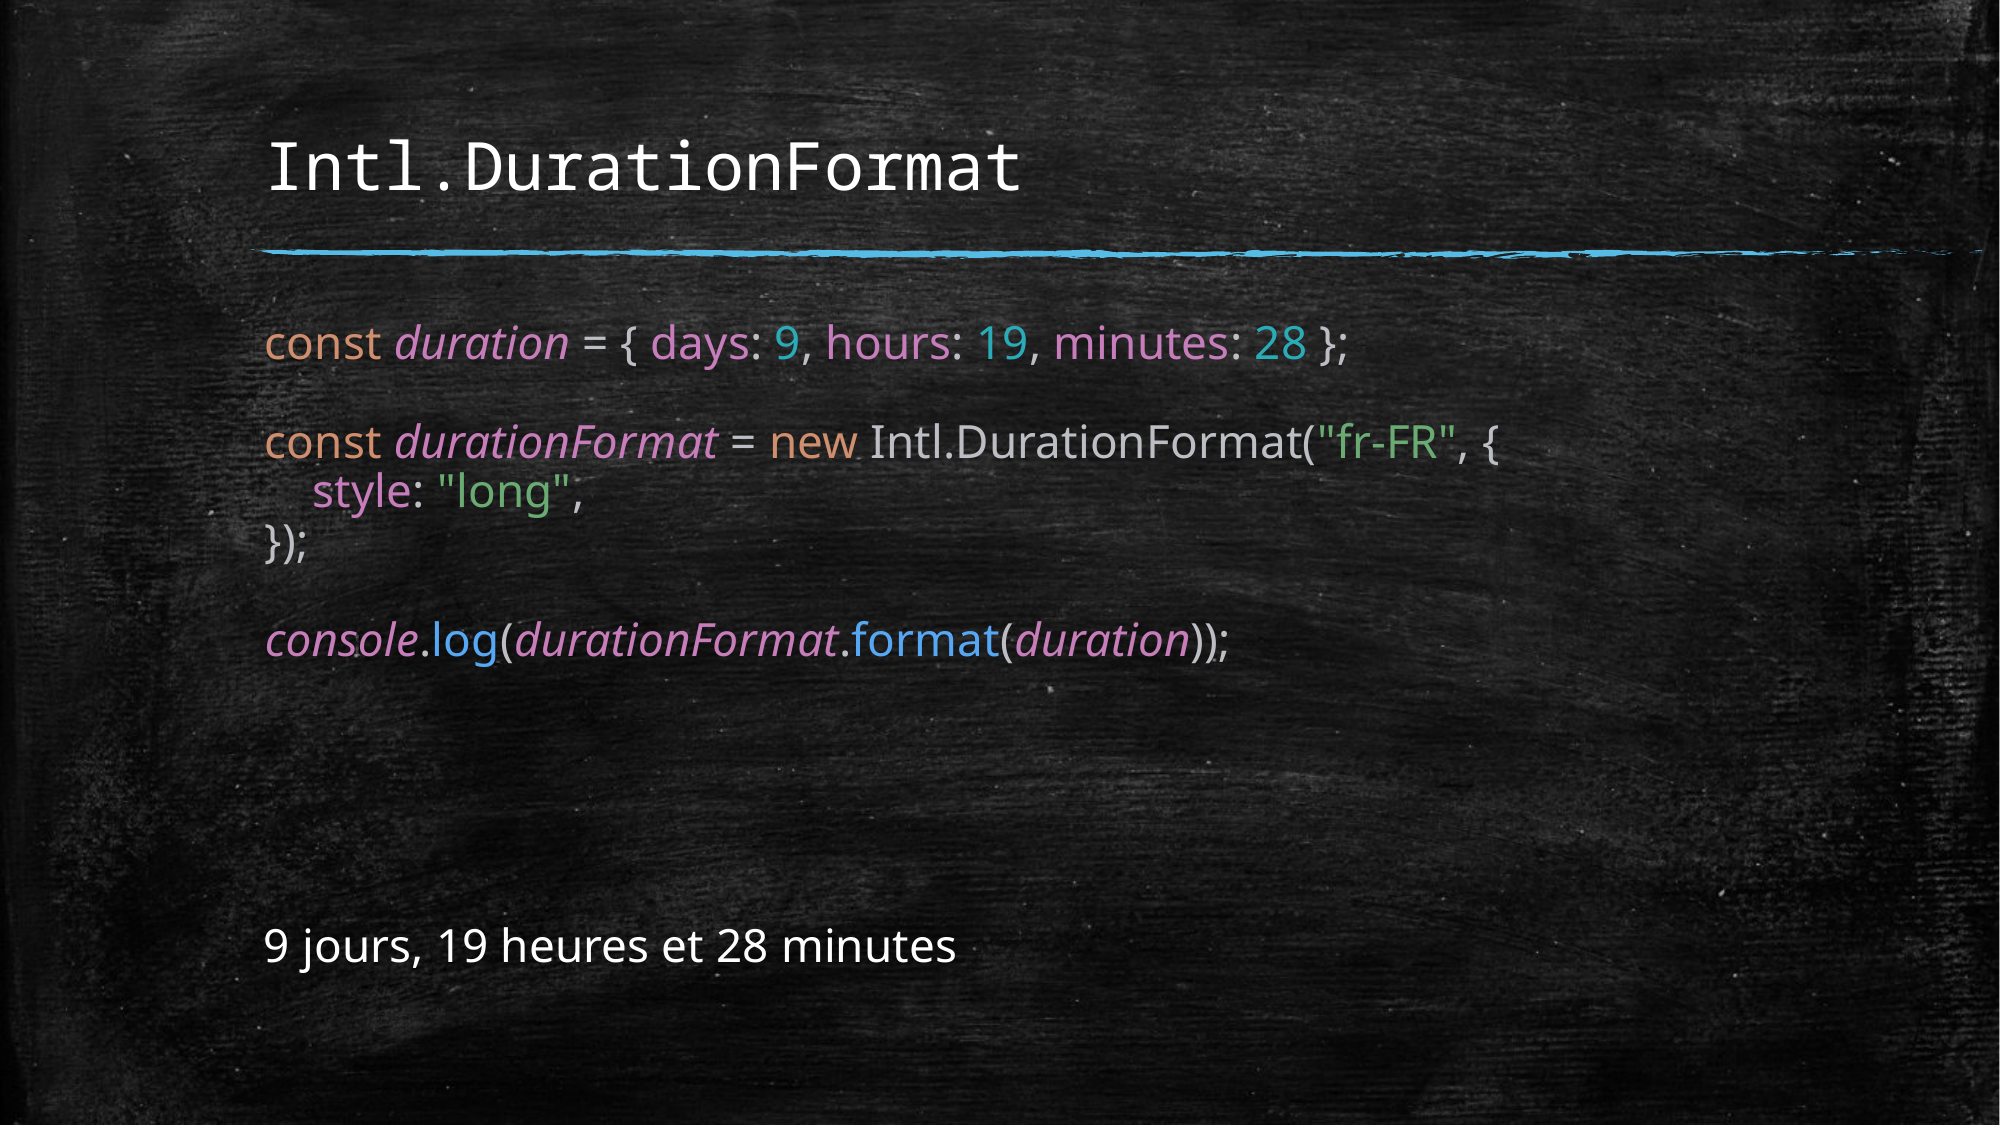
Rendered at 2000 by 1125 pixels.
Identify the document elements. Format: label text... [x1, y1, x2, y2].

picture [0, 0, 2000, 1125]
title Intl.DurationFormat [249, 45, 1750, 213]
list 9 jours, 19 heures et 28 minutes [248, 915, 1749, 1066]
list const duration = { days: 9, hours: 19, minutes: 28 }; const durationFormat = new Intl.DurationFormat("fr-FR", { style: "long", }); console.log(durationFormat.format(duration)); [249, 312, 1750, 913]
